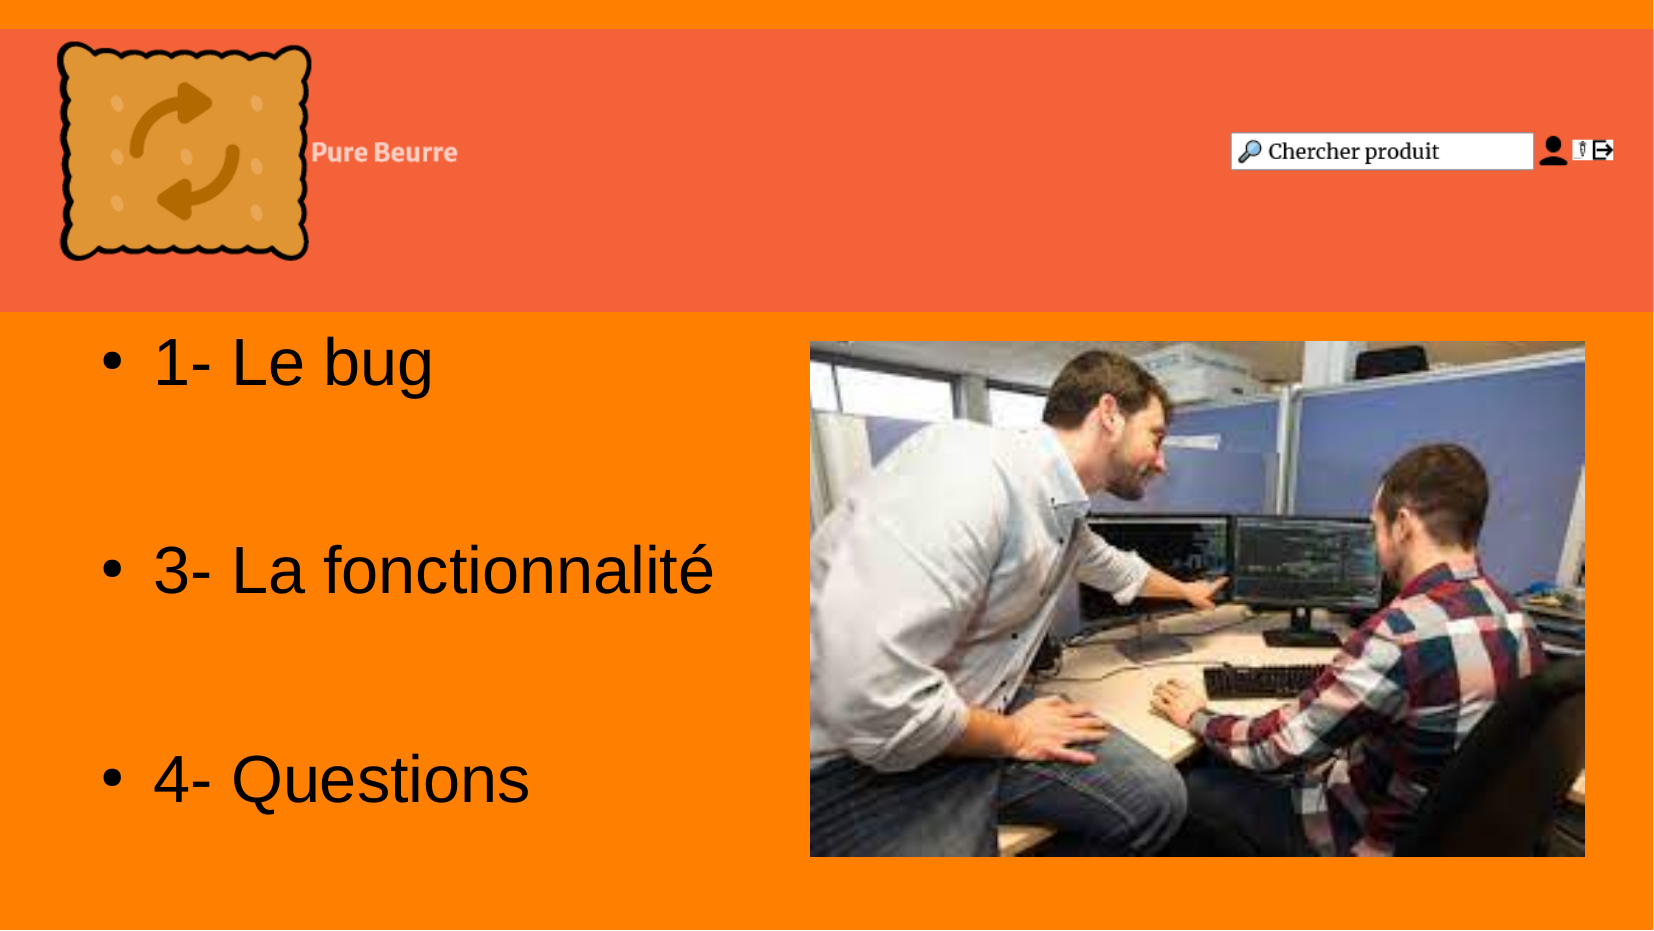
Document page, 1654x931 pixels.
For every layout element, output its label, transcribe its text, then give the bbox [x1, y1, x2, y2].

picture [0, 29, 1654, 312]
list 1- Le bug 3- La fonctionnalité 4- Questions [82, 324, 1571, 886]
picture [810, 341, 1585, 857]
